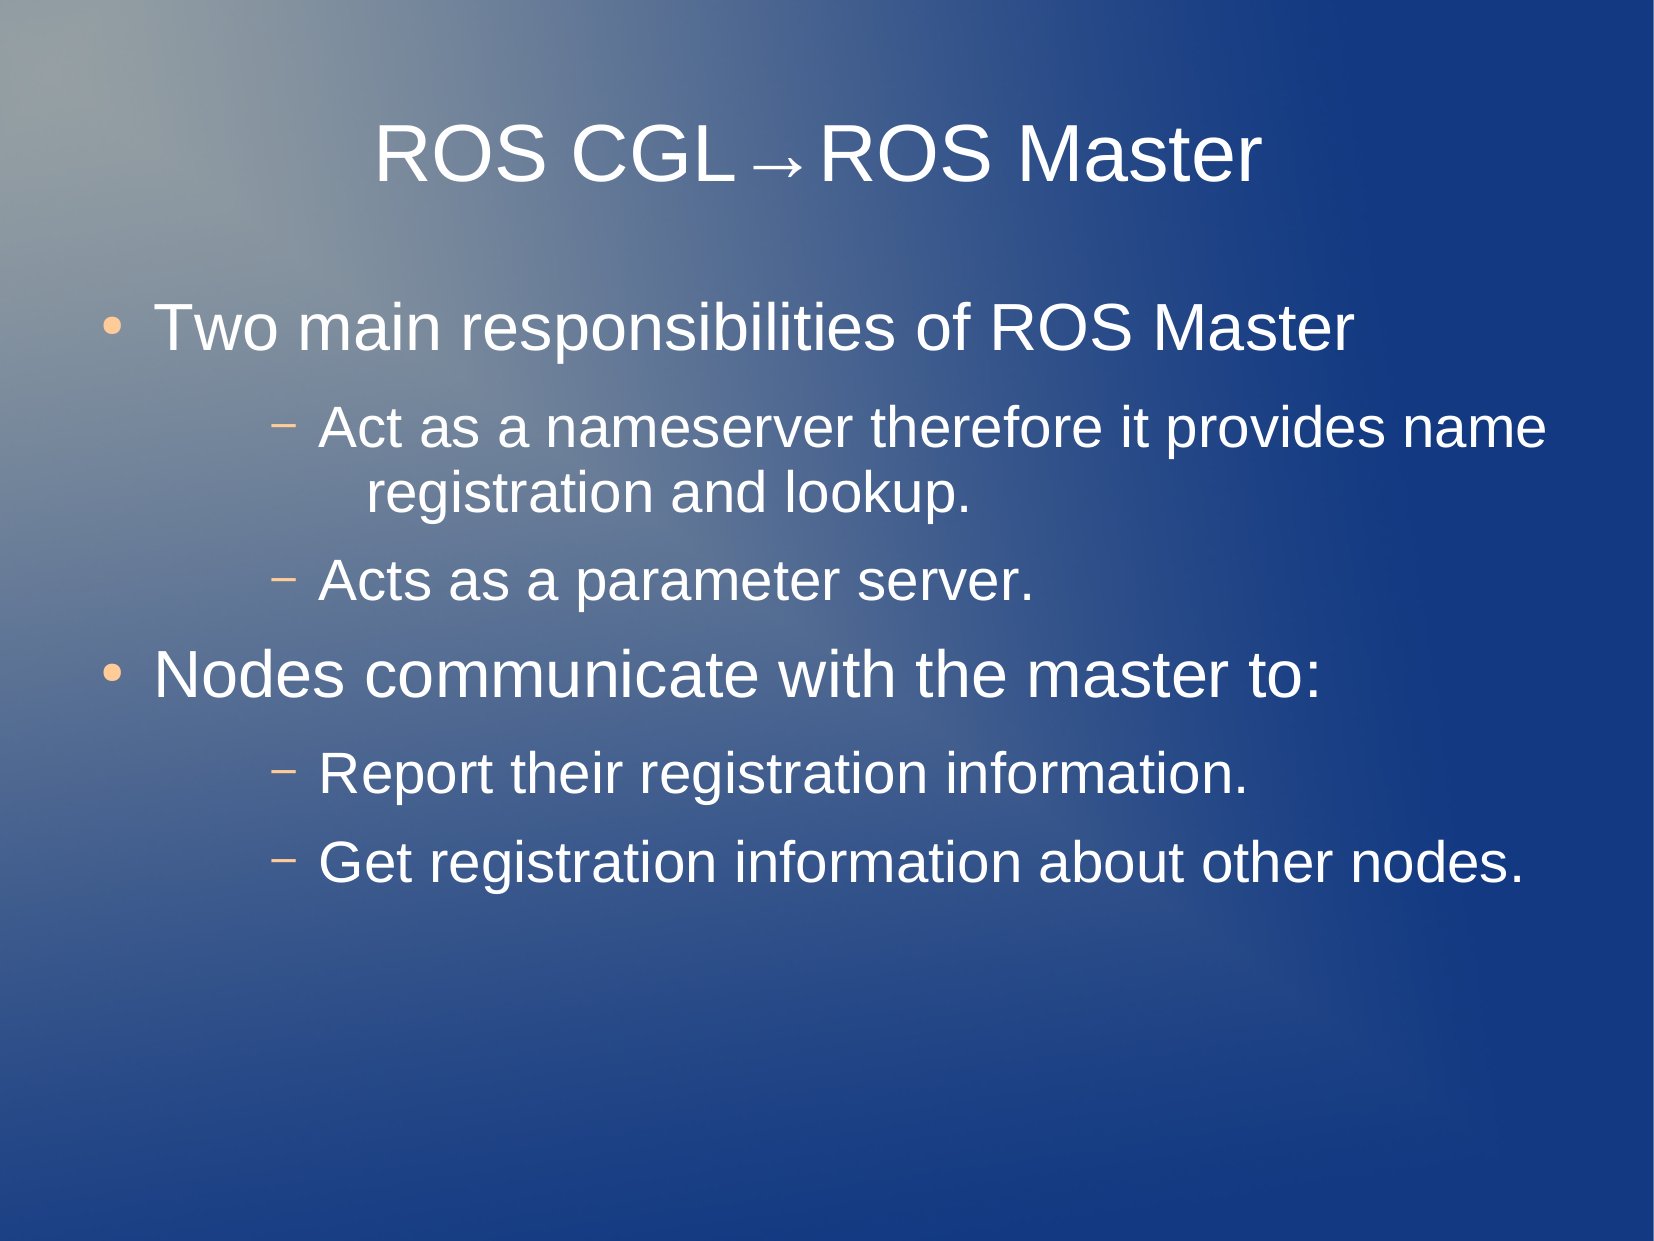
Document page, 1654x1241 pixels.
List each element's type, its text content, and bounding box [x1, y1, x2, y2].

list Two main responsibilities of ROS Master Act as a nameserver therefore it provides name registration and lookup. Acts as a parameter server. Nodes communicate with the master to: Report their registration information. Get registration information about other nodes. [82, 290, 1571, 1010]
picture [0, 0, 1654, 1241]
title ROS CGL→ROS Master [82, 49, 1571, 257]
